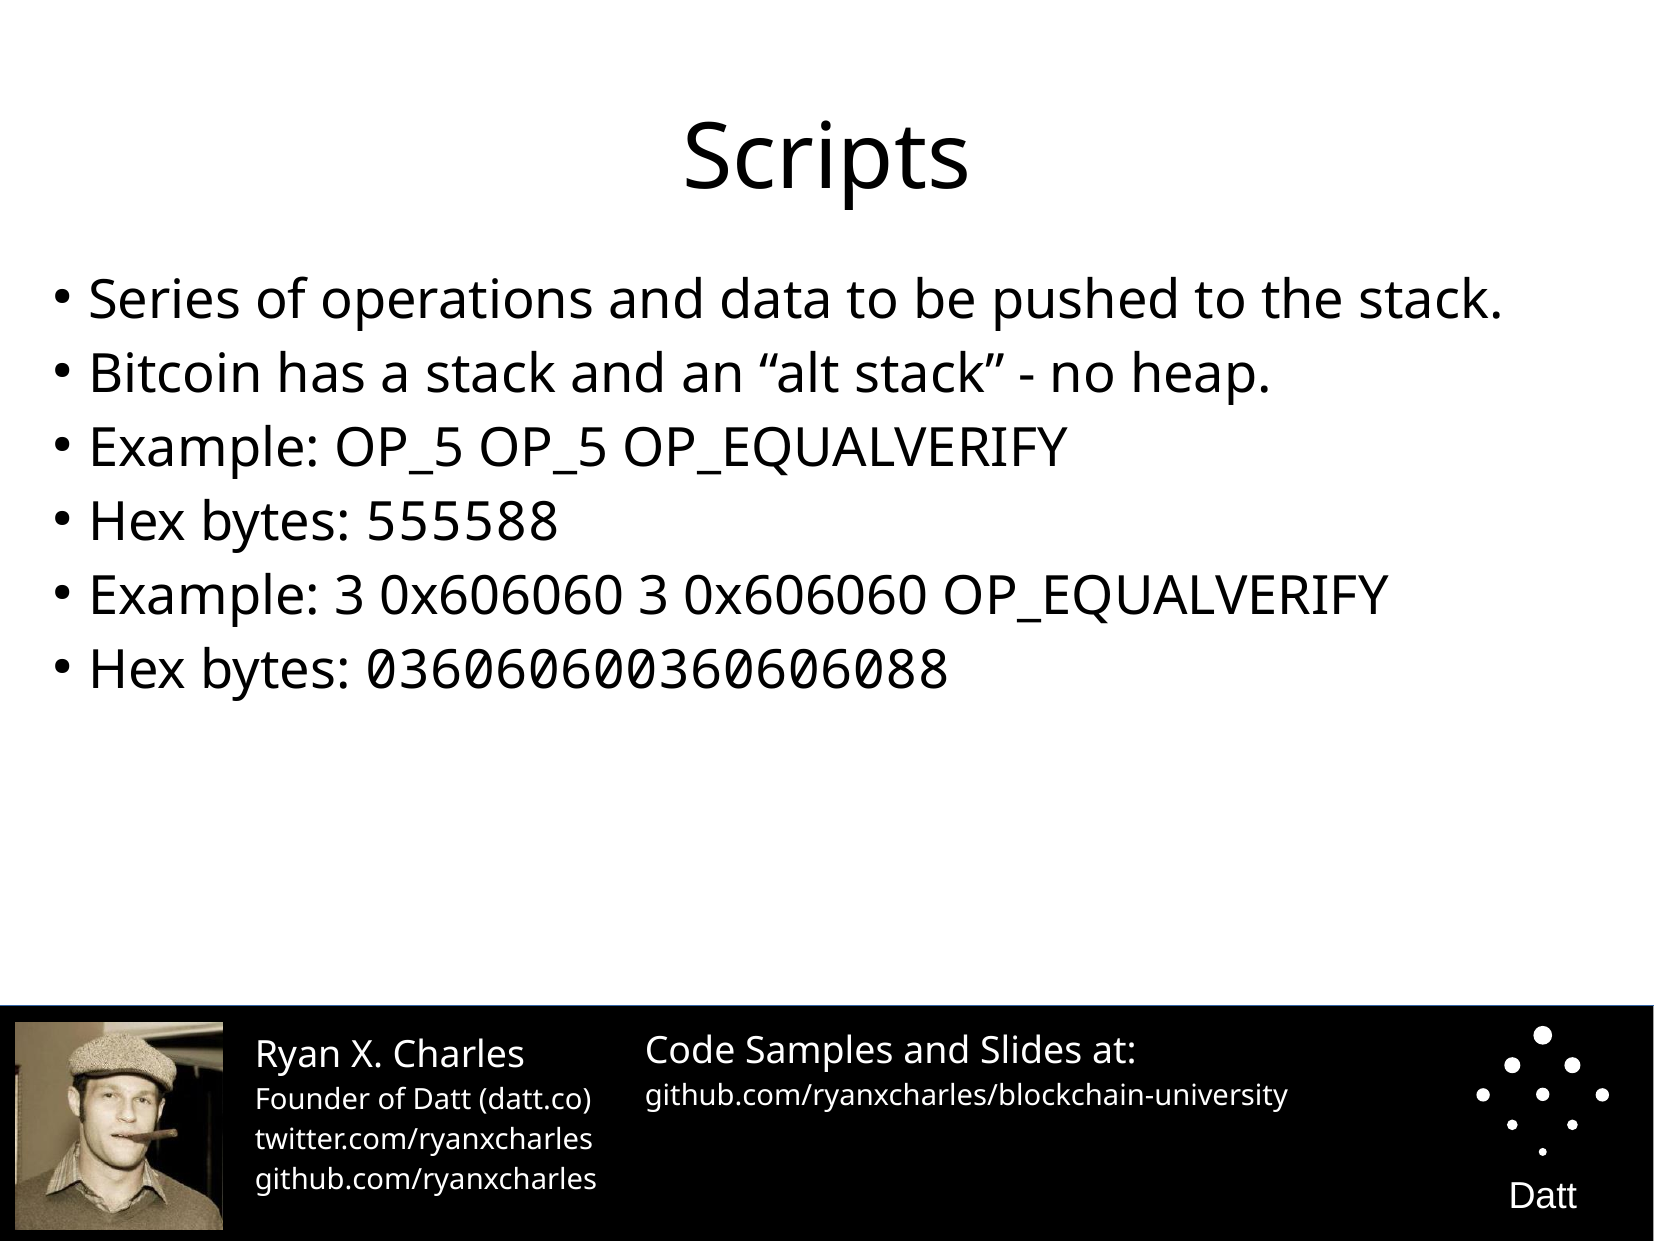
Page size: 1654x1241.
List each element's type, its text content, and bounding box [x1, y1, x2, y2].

picture [15, 1022, 223, 1231]
text_box Ryan X. Charles Founder of Datt (datt.co) twitter.com/ryanxcharles github.com/ryanxcharles [240, 1020, 976, 1241]
picture [1475, 1023, 1611, 1159]
title Scripts [82, 49, 1571, 257]
subtitle Series of operations and data to be pushed to the stack. Bitcoin has a stack and an “alt stack” - no heap. Example: OP_5 OP_5 OP_EQUALVERIFY Hex bytes: 555588 Example: 3 0x606060 3 0x606060 OP_EQUALVERIFY Hex bytes: 036060600360606088 [52, 260, 1606, 961]
text_box Datt [1452, 1167, 1633, 1241]
text_box Code Samples and Slides at: github.com/ryanxcharles/blockchain-university [630, 1015, 1403, 1156]
text_box [0, 1005, 1654, 1241]
